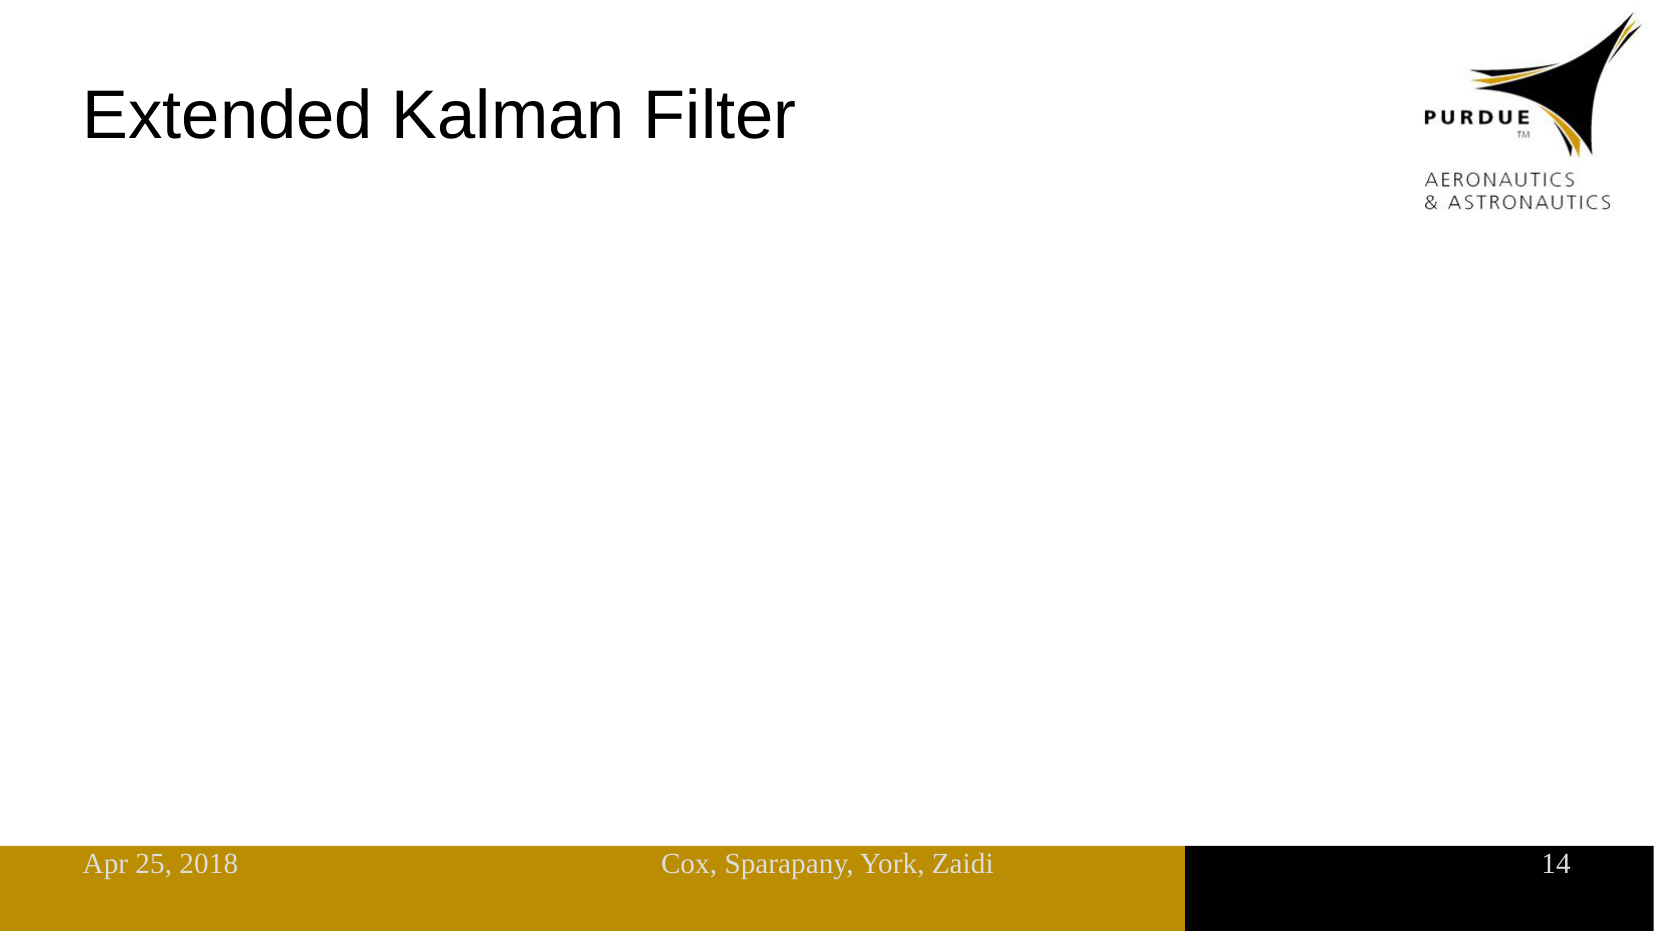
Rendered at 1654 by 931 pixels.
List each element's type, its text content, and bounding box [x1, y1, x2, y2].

picture [1415, 0, 1654, 218]
title Extended Kalman Filter [82, 37, 1571, 193]
